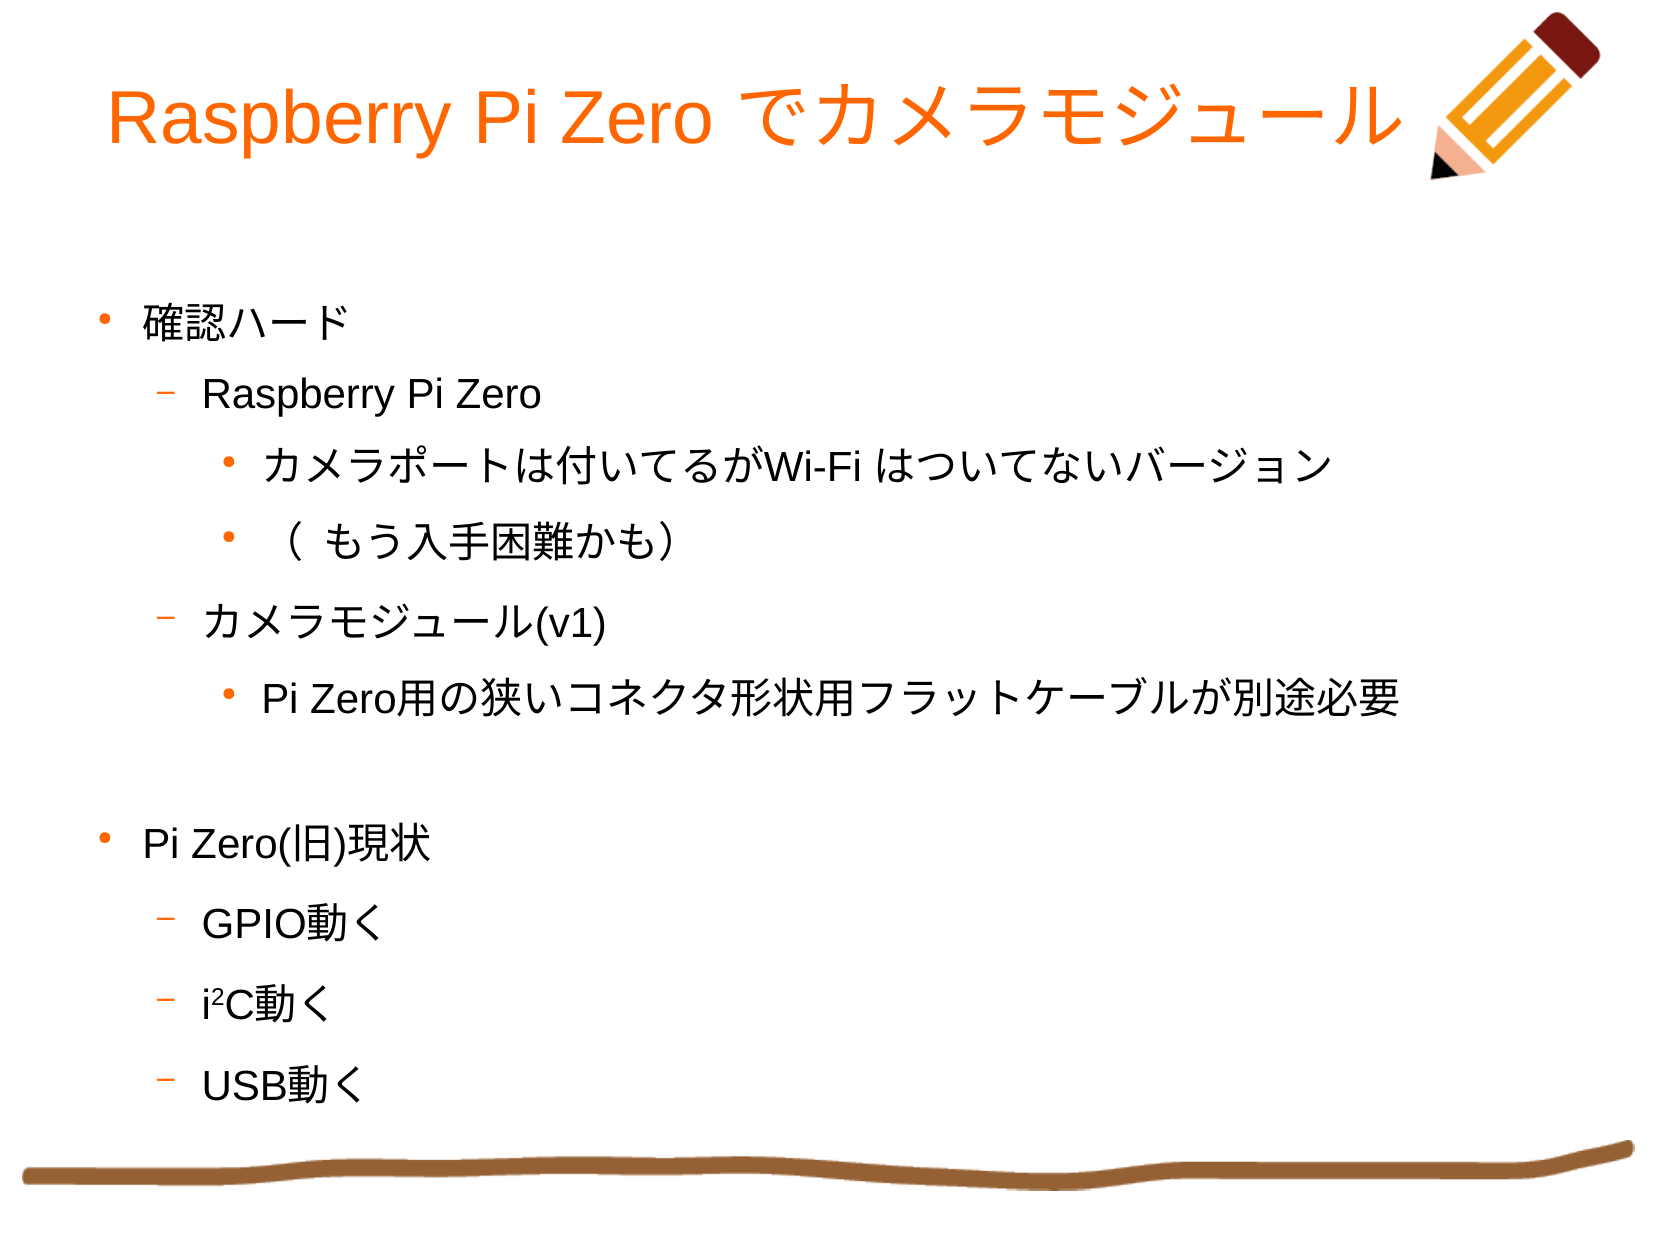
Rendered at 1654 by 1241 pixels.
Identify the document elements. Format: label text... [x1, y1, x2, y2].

list 確認ハード Raspberry Pi Zero カメラポートは付いてるがWi-Fi はついてないバージョン （ もう入手困難かも） カメラモジュール(v1) Pi Zero用の狭いコネクタ形状用フラットケーブルが別途必要 Pi Zero(旧)現状 GPIO動く i2C動く USB動く [82, 290, 1536, 1122]
picture [1430, 12, 1601, 181]
picture [22, 1140, 1635, 1191]
title Raspberry Pi Zero でカメラモジュール [82, 49, 1430, 172]
